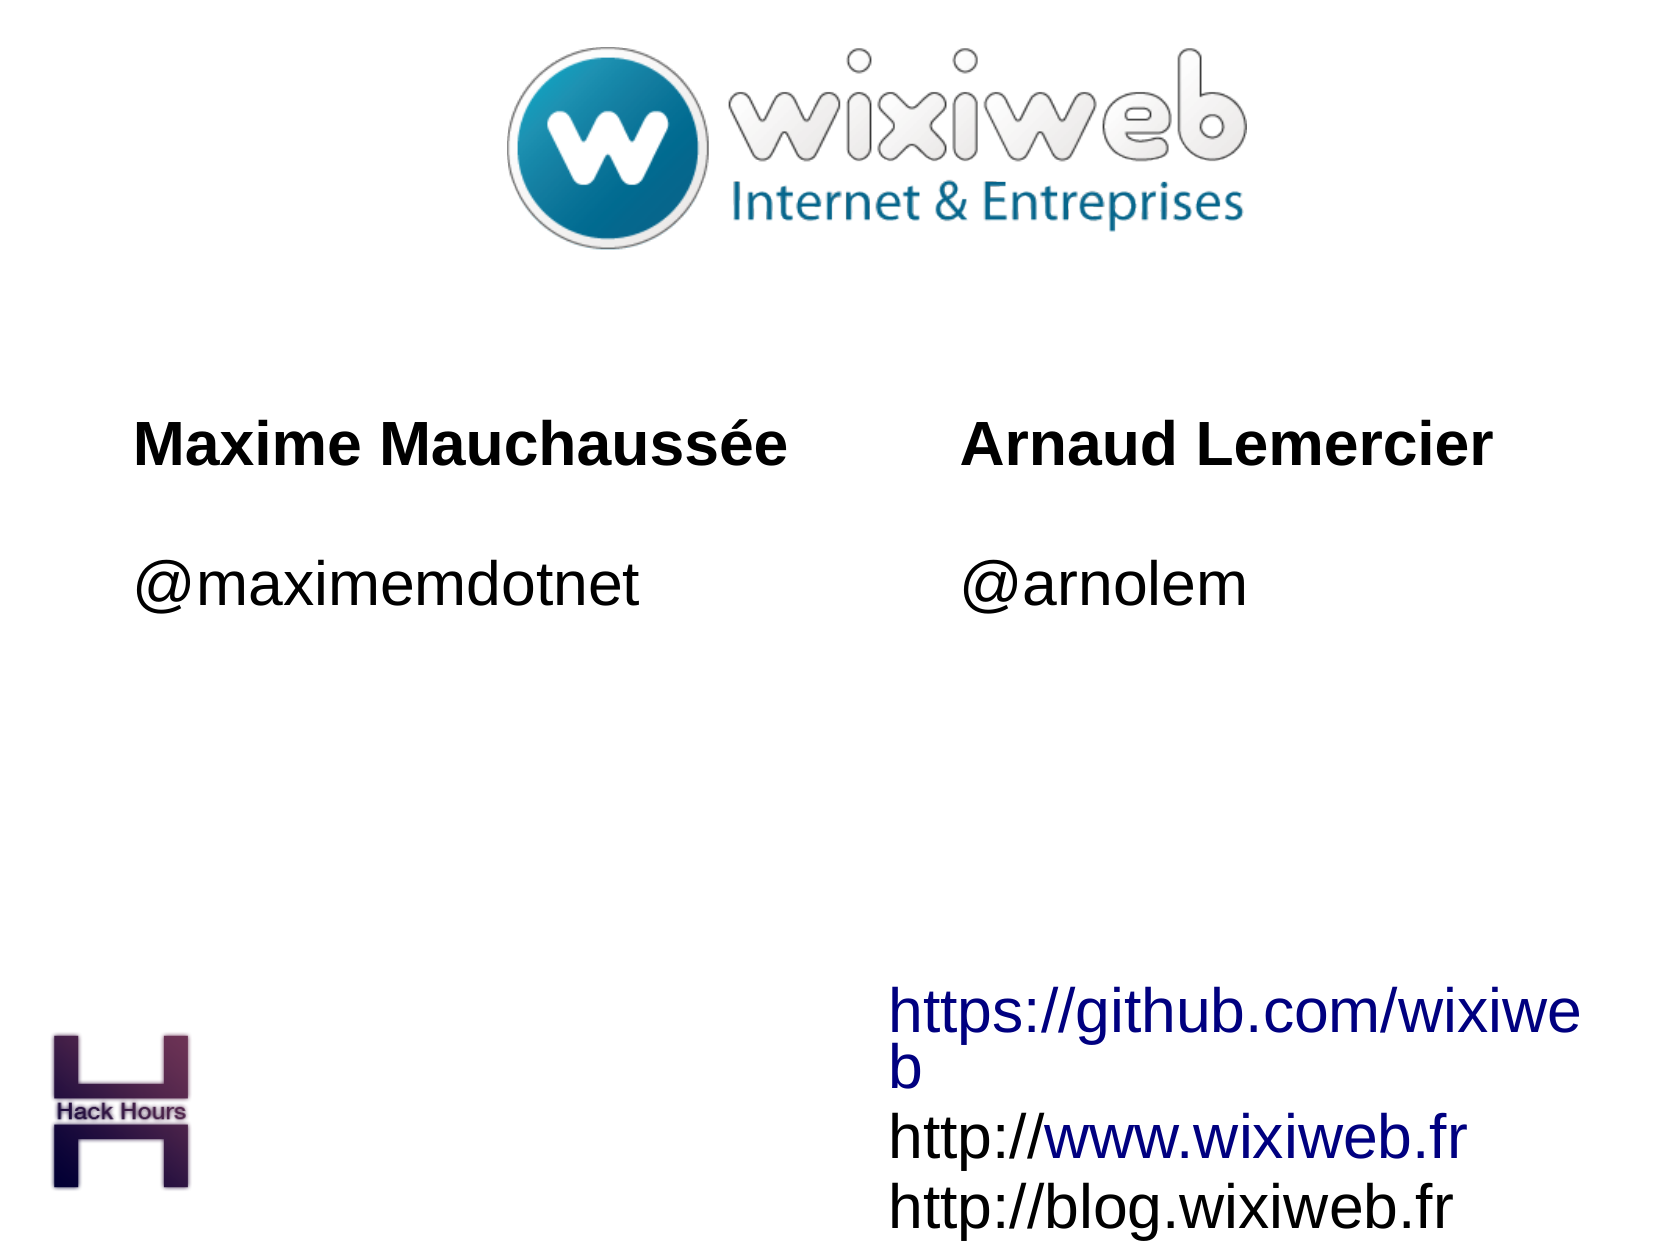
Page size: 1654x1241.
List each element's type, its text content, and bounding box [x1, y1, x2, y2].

picture [507, 47, 1247, 251]
text_box https://github.com/wixiweb http://www.wixiweb.fr http://blog.wixiweb.fr [874, 968, 1619, 1241]
text_box Maxime Mauchaussée @maximemdotnet [118, 401, 805, 627]
picture [25, 1017, 213, 1205]
text_box Arnaud Lemercier @arnolem [944, 401, 1510, 627]
